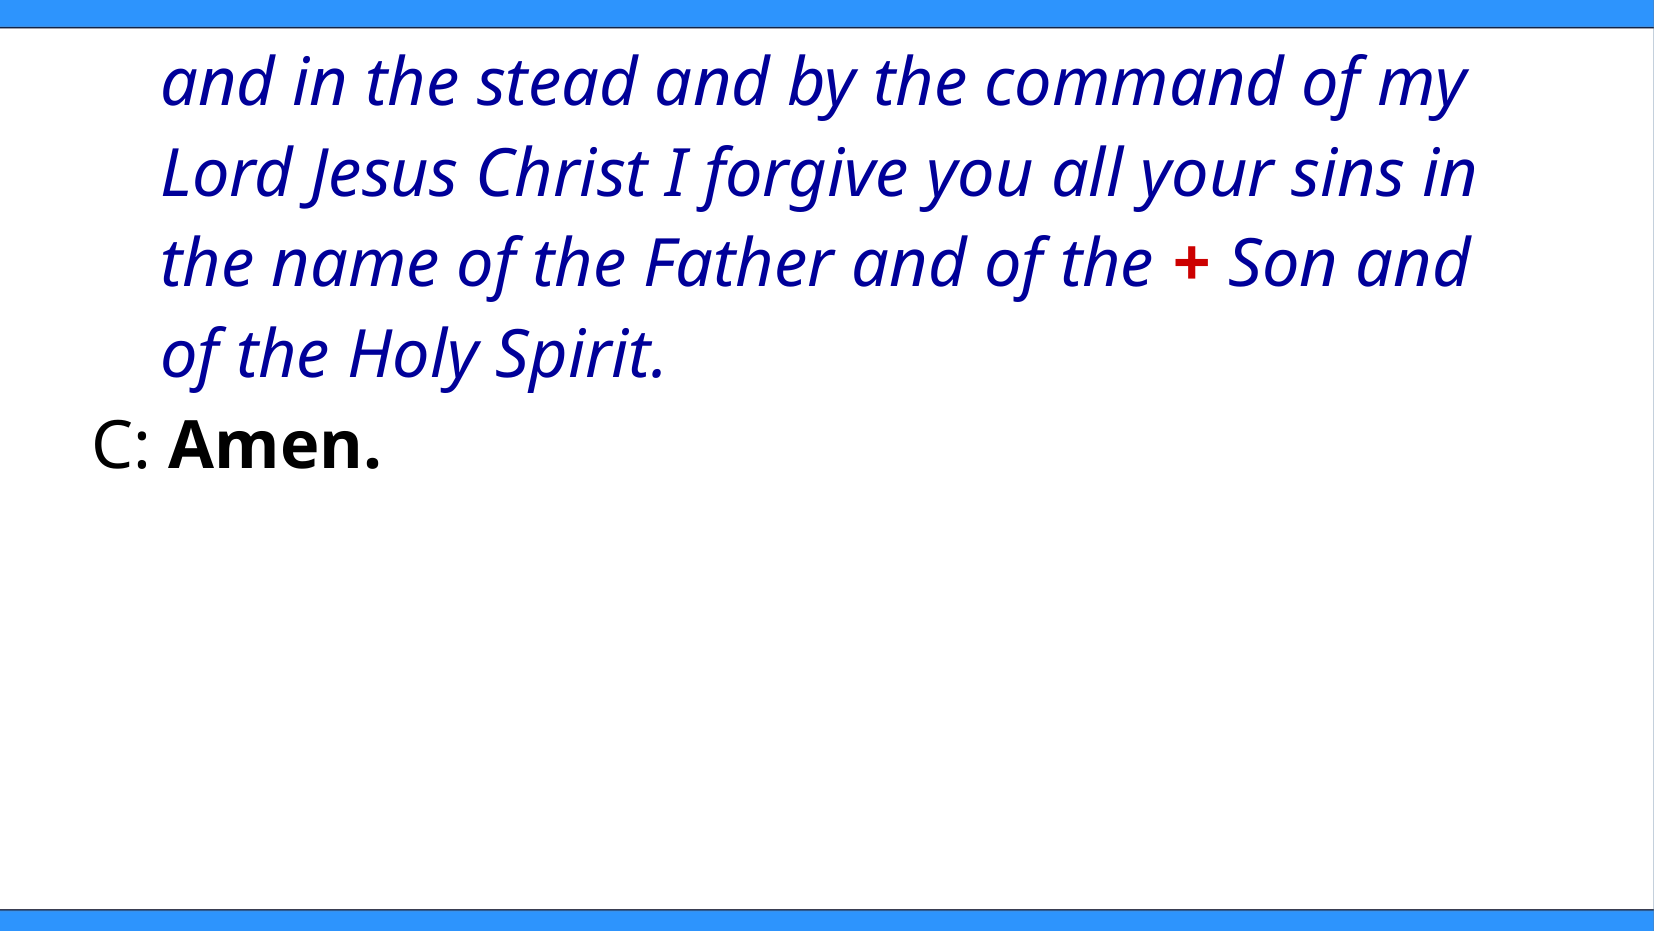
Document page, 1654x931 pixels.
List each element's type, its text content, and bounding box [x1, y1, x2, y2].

text_box and in the stead and by the command of my Lord Jesus Christ I forgive you all your sins in the name of the Father and of the + Son and of the Holy Spirit. C: Amen. [75, 26, 1576, 586]
picture [0, 0, 1654, 931]
